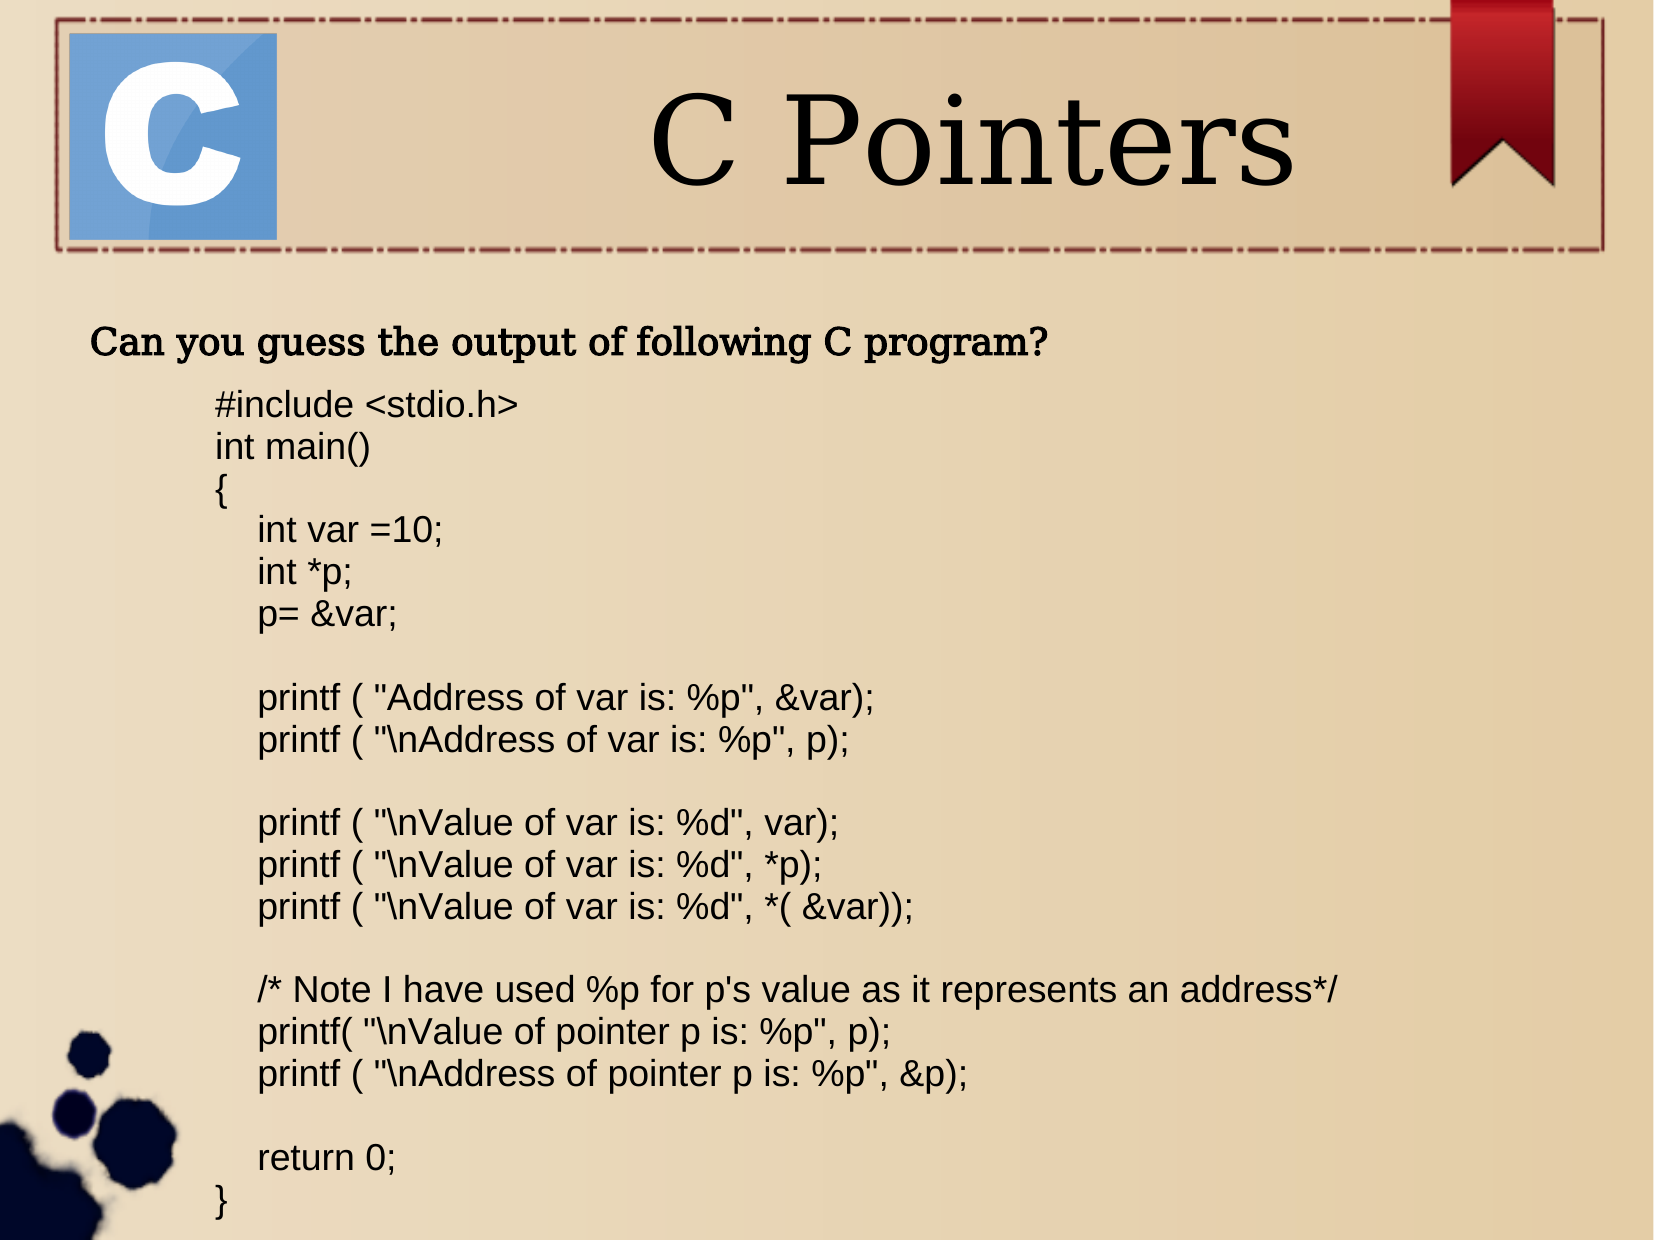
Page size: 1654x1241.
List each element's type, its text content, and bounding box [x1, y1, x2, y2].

text_box #include <stdio.h> int main() { int var =10; int *p; p= &var; printf ( "Address of var is: %p", &var); printf ( "\nAddress of var is: %p", p); printf ( "\nValue of var is: %d", var); printf ( "\nValue of var is: %d", *p); printf ( "\nValue of var is: %d", *( &var)); /* Note I have used %p for p's value as it represents an address*/ printf( "\nValue of pointer p is: %p", p); printf ( "\nAddress of pointer p is: %p", &p); return 0; } [200, 376, 1416, 1228]
title C Pointers [495, 47, 1413, 229]
picture [0, 0, 1654, 1240]
text_box Can you guess the output of following C program? [75, 313, 1606, 421]
